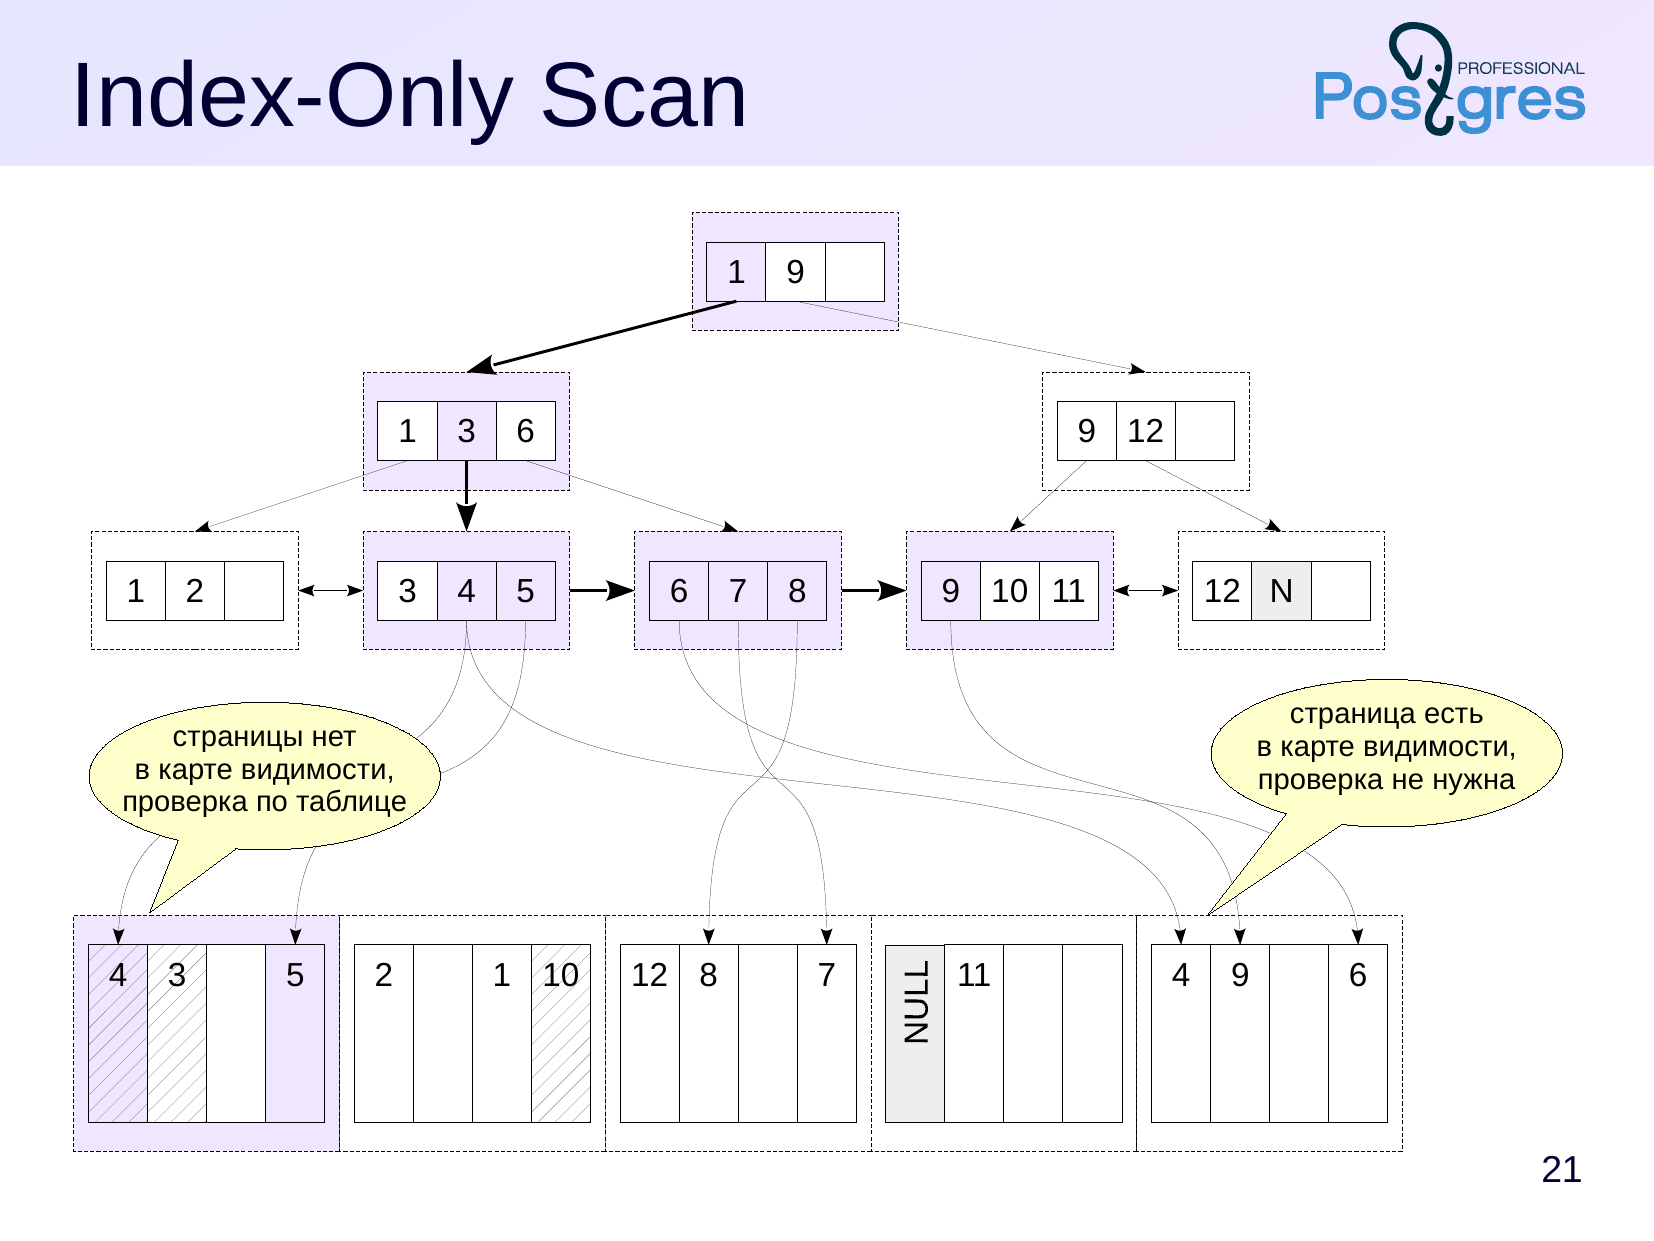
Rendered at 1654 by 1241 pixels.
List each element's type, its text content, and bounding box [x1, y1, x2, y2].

text_box [1178, 915, 1239, 944]
text_box 9 [1210, 944, 1269, 1123]
text_box [363, 461, 465, 491]
text_box 6 [496, 401, 556, 461]
title Index-Only Scan [70, 43, 1291, 147]
text_box 9 [921, 561, 980, 621]
text_box 2 [165, 561, 224, 621]
text_box 1 [106, 561, 165, 621]
text_box [692, 212, 899, 321]
text_box 2 [354, 944, 413, 1123]
text_box [906, 531, 1114, 650]
text_box 6 [1328, 944, 1388, 1123]
text_box 4 [437, 561, 496, 621]
text_box 11 [1039, 561, 1099, 621]
text_box [692, 302, 899, 331]
text_box 3 [437, 401, 496, 461]
text_box 1 [377, 401, 437, 461]
text_box 1 [706, 242, 765, 302]
text_box N [1251, 561, 1311, 621]
text_box [680, 621, 738, 650]
text_box 3 [377, 561, 437, 621]
text_box [467, 621, 525, 650]
text_box 9 [765, 242, 825, 302]
text_box [739, 621, 797, 650]
text_box [363, 531, 570, 650]
text_box [91, 531, 299, 650]
text_box [465, 638, 470, 650]
text_box 7 [708, 561, 767, 621]
text_box 5 [265, 944, 325, 1123]
text_box 7 [797, 944, 857, 1123]
text_box 4 [88, 944, 147, 1123]
text_box 6 [649, 561, 708, 621]
text_box 3 [147, 944, 206, 1123]
text_box [1178, 531, 1385, 650]
text_box 10 [980, 561, 1039, 621]
text_box страницы нет в карте видимости, проверка по таблице [89, 702, 441, 913]
text_box 4 [1151, 944, 1210, 1123]
text_box 12 [1192, 561, 1251, 621]
text_box 1 [472, 944, 531, 1123]
text_box 12 [620, 944, 679, 1123]
text_box 12 [1116, 401, 1175, 461]
text_box NULL [885, 945, 945, 1123]
text_box 9 [1057, 401, 1116, 461]
text_box [1042, 372, 1250, 491]
text_box [468, 461, 570, 491]
text_box 8 [679, 944, 738, 1123]
text_box [73, 915, 1403, 1152]
text_box [634, 531, 842, 650]
text_box 8 [767, 561, 827, 621]
text_box 11 [944, 944, 1003, 1123]
text_box 5 [496, 561, 556, 621]
text_box 10 [531, 944, 591, 1123]
text_box [1055, 461, 1201, 491]
text_box страница есть в карте видимости, проверка не нужна [1206, 679, 1563, 916]
text_box [363, 372, 570, 475]
